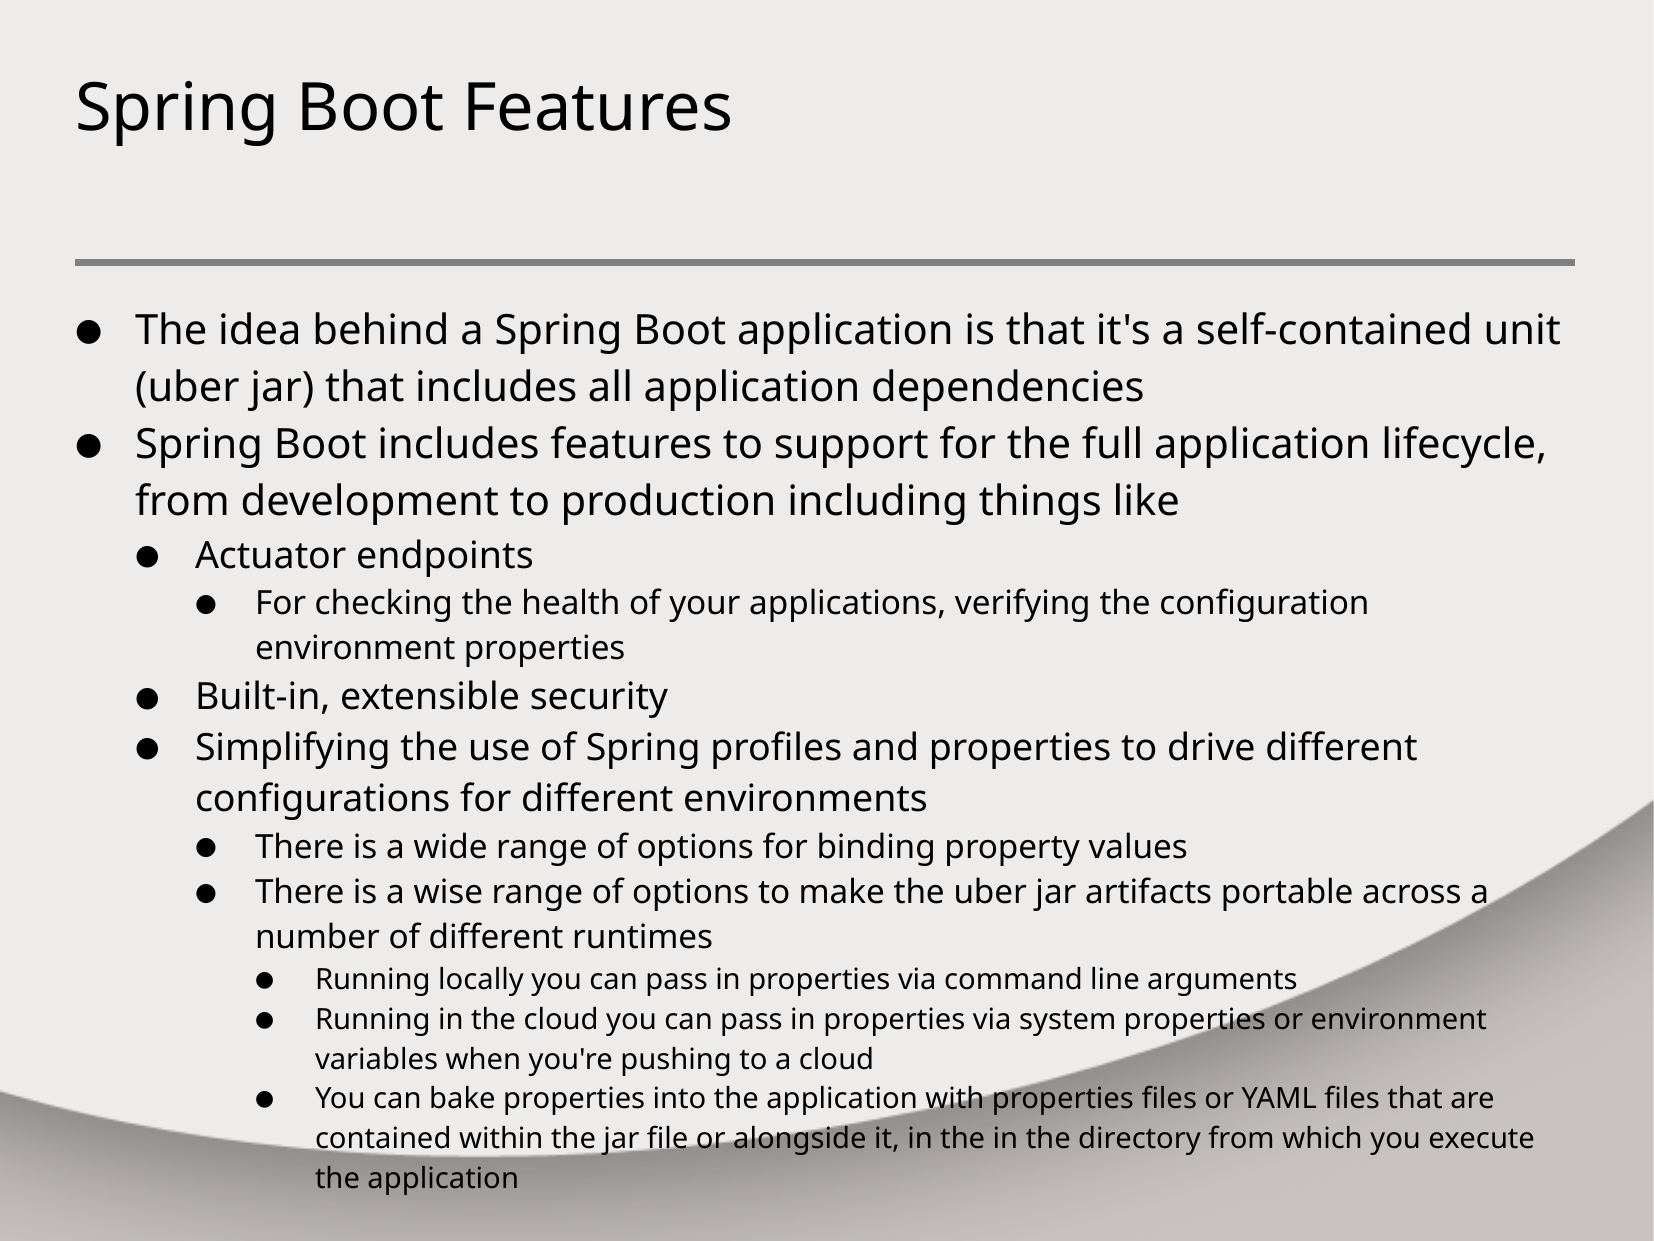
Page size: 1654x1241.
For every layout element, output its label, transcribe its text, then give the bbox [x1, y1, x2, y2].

picture [0, 0, 1654, 1241]
title Spring Boot Features [75, 75, 1576, 226]
list The idea behind a Spring Boot application is that it's a self-contained unit (uber jar) that includes all application dependencies Spring Boot includes features to support for the full application lifecycle, from development to production including things like Actuator endpoints For checking the health of your applications, verifying the configuration environment properties Built-in, extensible security Simplifying the use of Spring profiles and properties to drive different configurations for different environments There is a wide range of options for binding property values There is a wise range of options to make the uber jar artifacts portable across a number of different runtimes Running locally you can pass in properties via command line arguments Running in the cloud you can pass in properties via system properties or environment variables when you're pushing to a cloud You can bake properties into the application with properties files or YAML files that are contained within the jar file or alongside it, in the in the directory from which you execute the application [75, 300, 1576, 1163]
